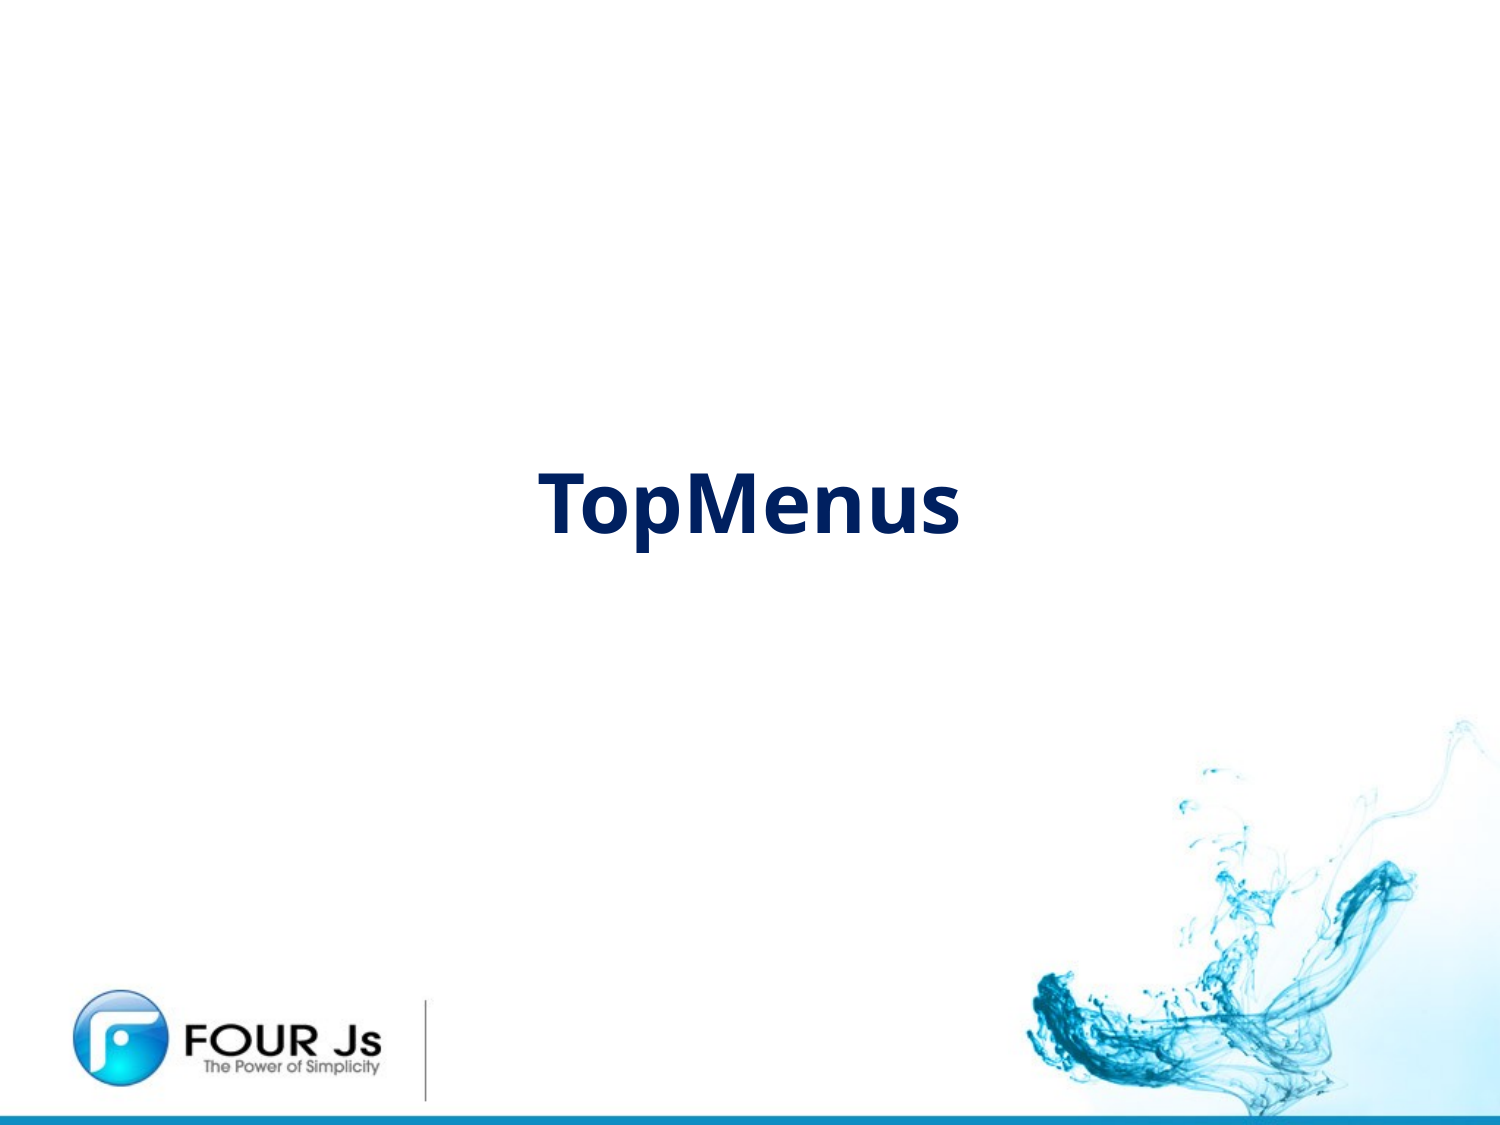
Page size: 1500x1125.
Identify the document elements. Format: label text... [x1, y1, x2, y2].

picture [0, 0, 1500, 1122]
title TopMenus [112, 337, 1388, 663]
